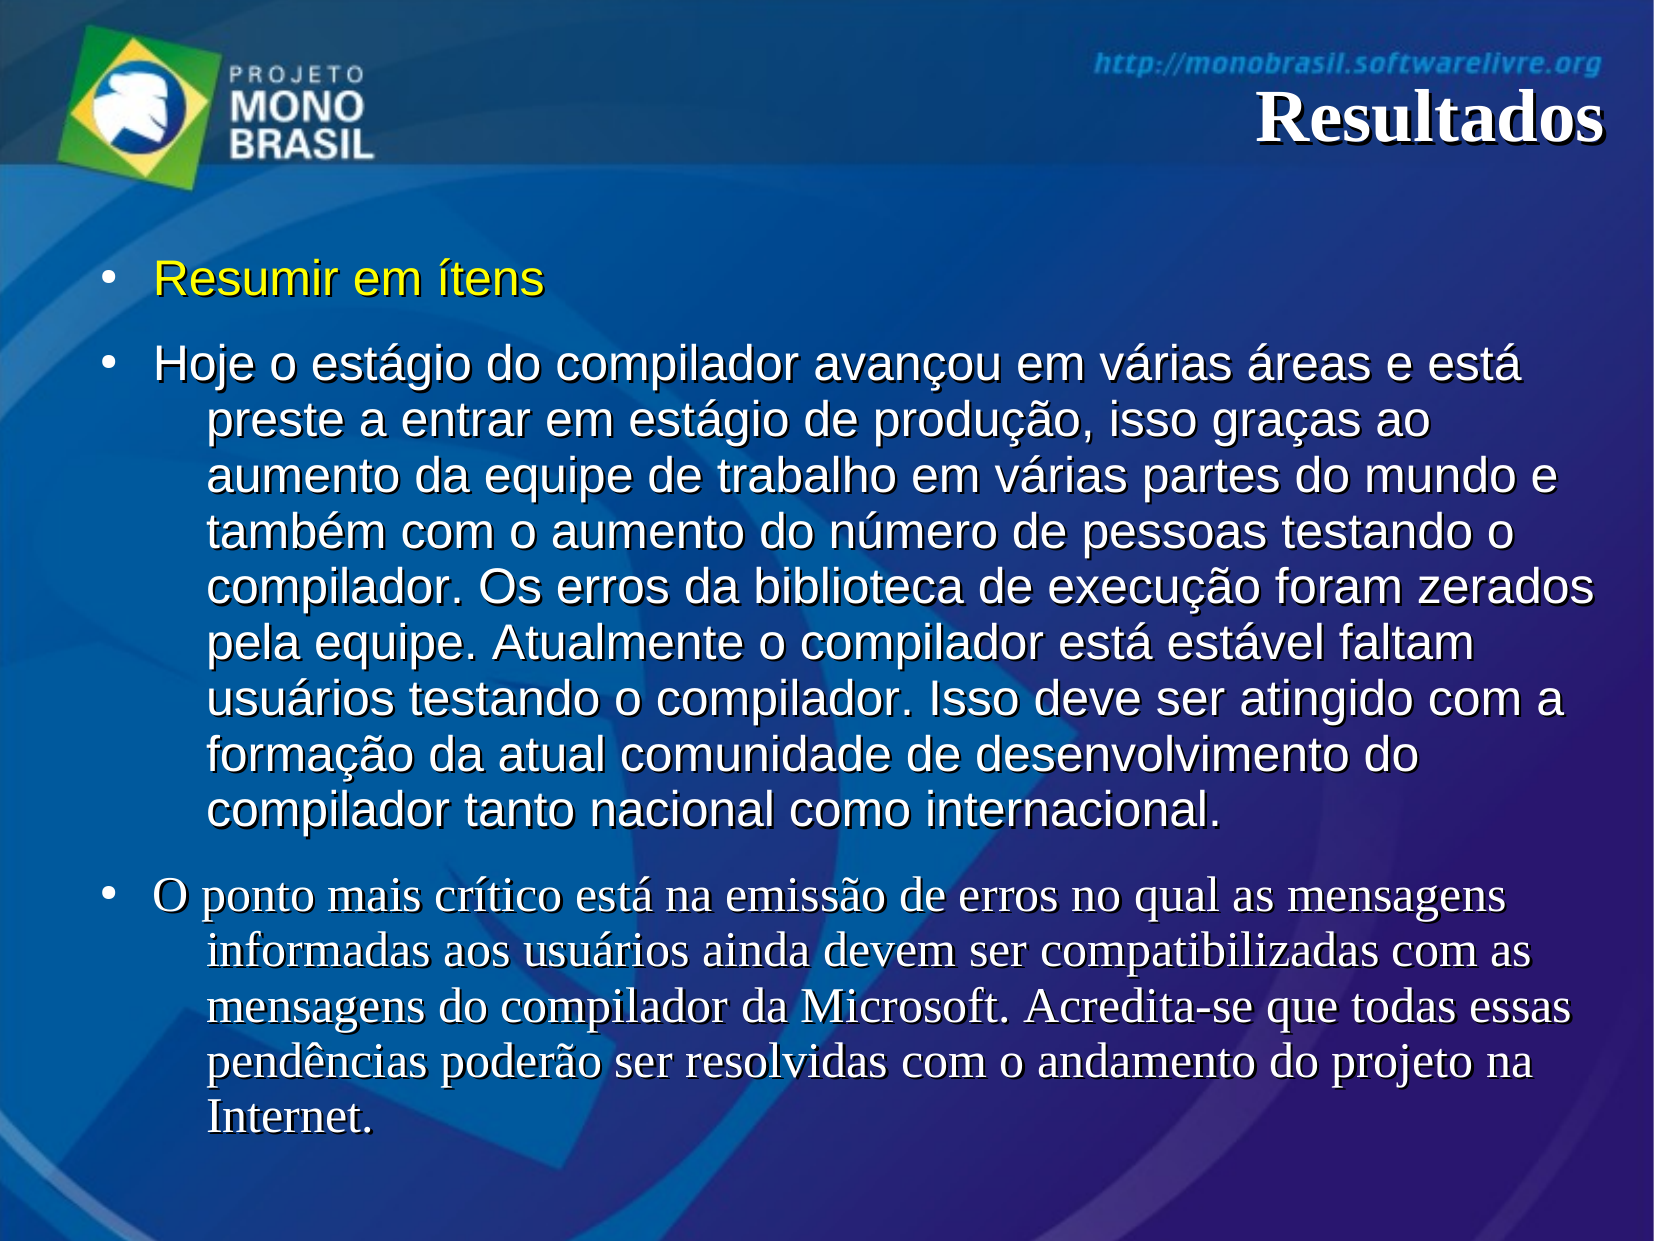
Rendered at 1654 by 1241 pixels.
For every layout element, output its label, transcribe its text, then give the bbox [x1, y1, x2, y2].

title Resultados [222, 43, 1606, 191]
list Resumir em ítens Hoje o estágio do compilador avançou em várias áreas e está preste a entrar em estágio de produção, isso graças ao aumento da equipe de trabalho em várias partes do mundo e também com o aumento do número de pessoas testando o compilador. Os erros da biblioteca de execução foram zerados pela equipe. Atualmente o compilador está estável faltam usuários testando o compilador. Isso deve ser atingido com a formação da atual comunidade de desenvolvimento do compilador tanto nacional como internacional. O ponto mais crítico está na emissão de erros no qual as mensagens informadas aos usuários ainda devem ser compatibilizadas com as mensagens do compilador da Microsoft. Acredita-se que todas essas pendências poderão ser resolvidas com o andamento do projeto na Internet. [64, 250, 1627, 1110]
picture [0, 0, 1654, 1241]
